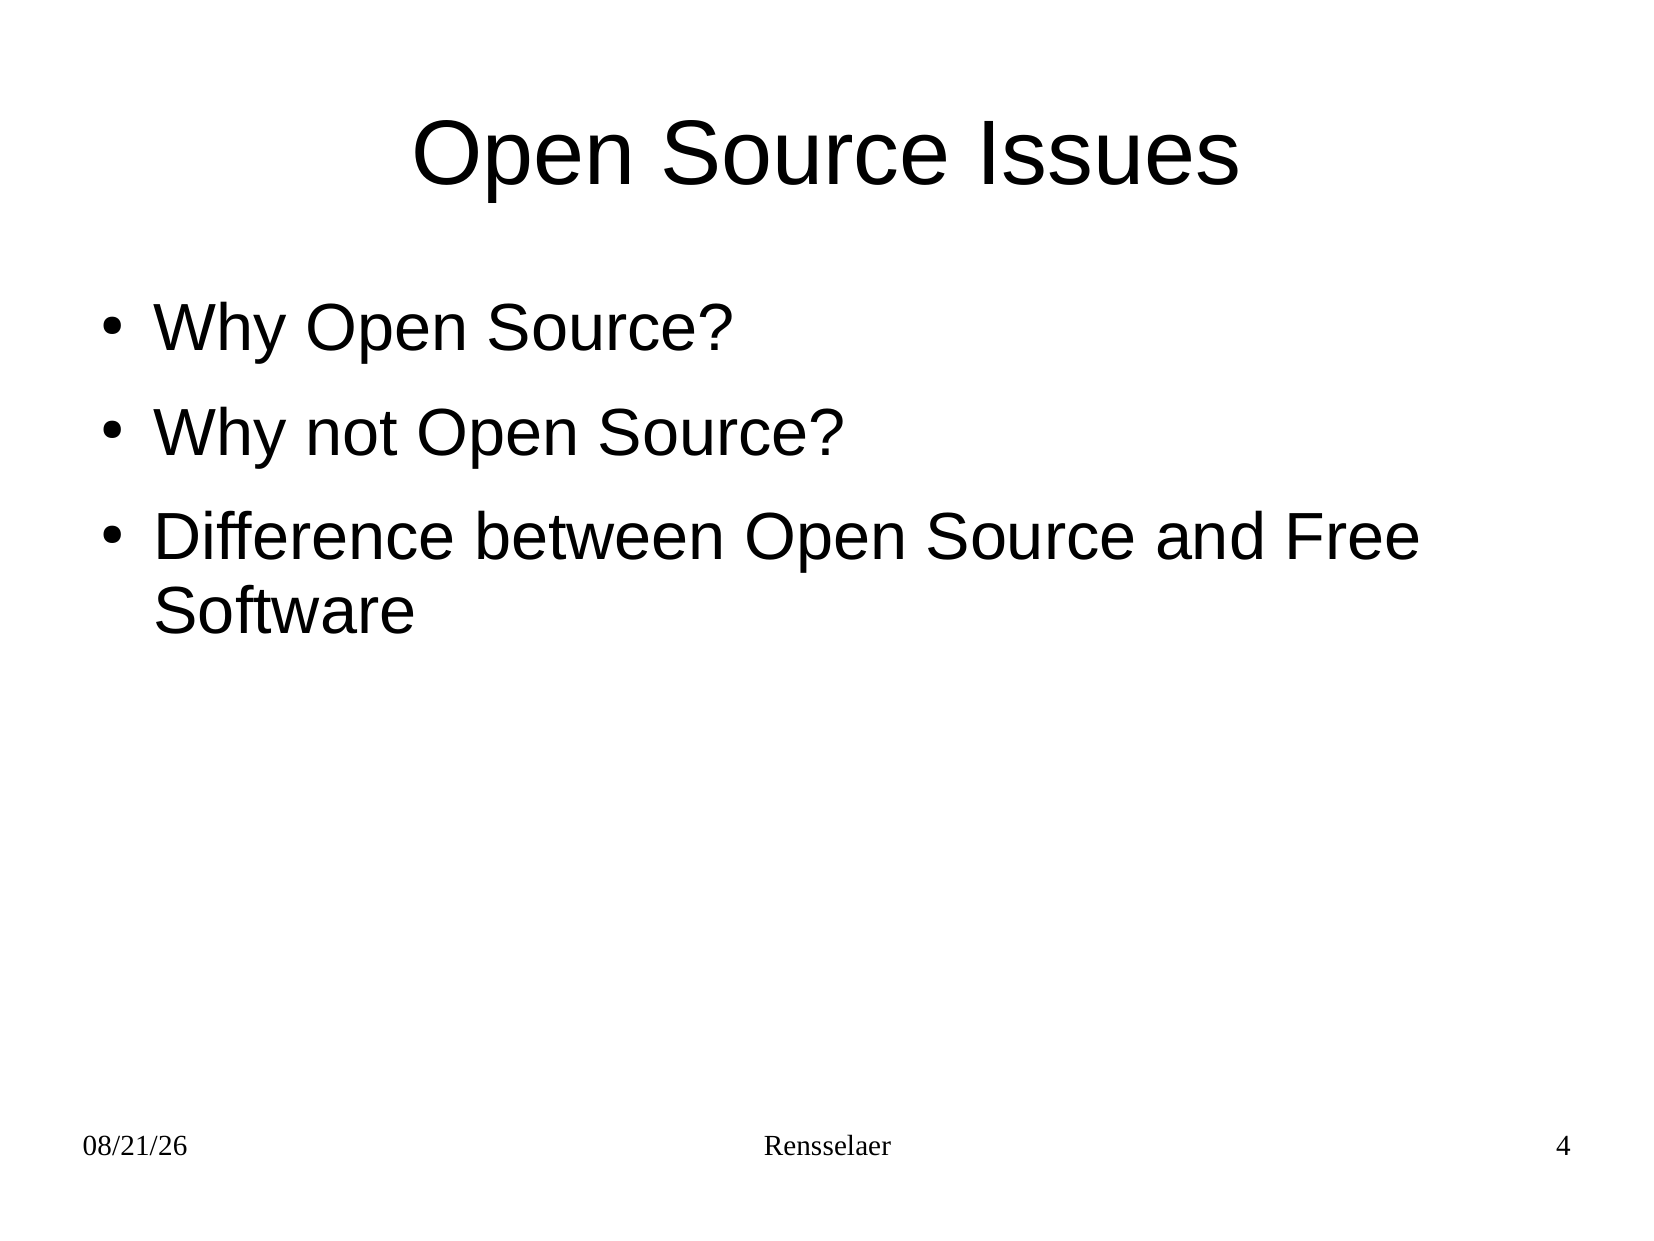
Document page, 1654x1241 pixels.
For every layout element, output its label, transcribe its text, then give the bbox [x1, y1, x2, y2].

title Open Source Issues [82, 49, 1571, 257]
list Why Open Source? Why not Open Source? Difference between Open Source and Free Software [82, 290, 1571, 1010]
